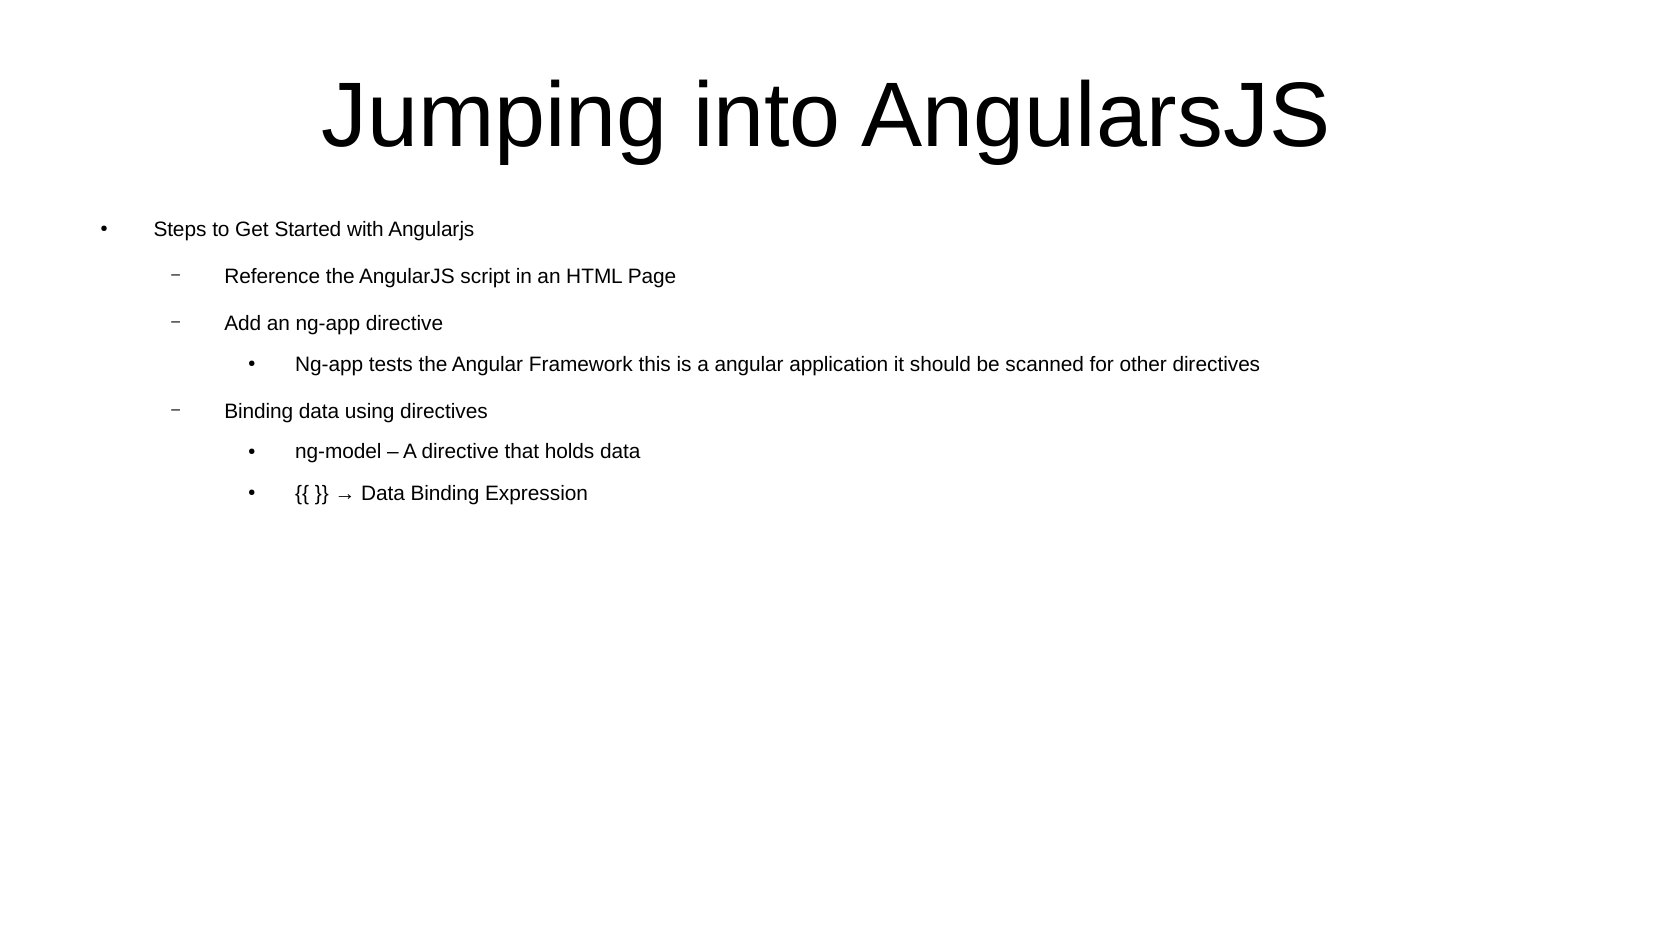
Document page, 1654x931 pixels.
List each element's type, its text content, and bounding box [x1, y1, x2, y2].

list Steps to Get Started with Angularjs Reference the AngularJS script in an HTML Page Add an ng-app directive Ng-app tests the Angular Framework this is a angular application it should be scanned for other directives Binding data using directives ng-model – A directive that holds data {{ }} → Data Binding Expression [82, 217, 1576, 916]
title Jumping into AngularsJS [82, 37, 1571, 193]
